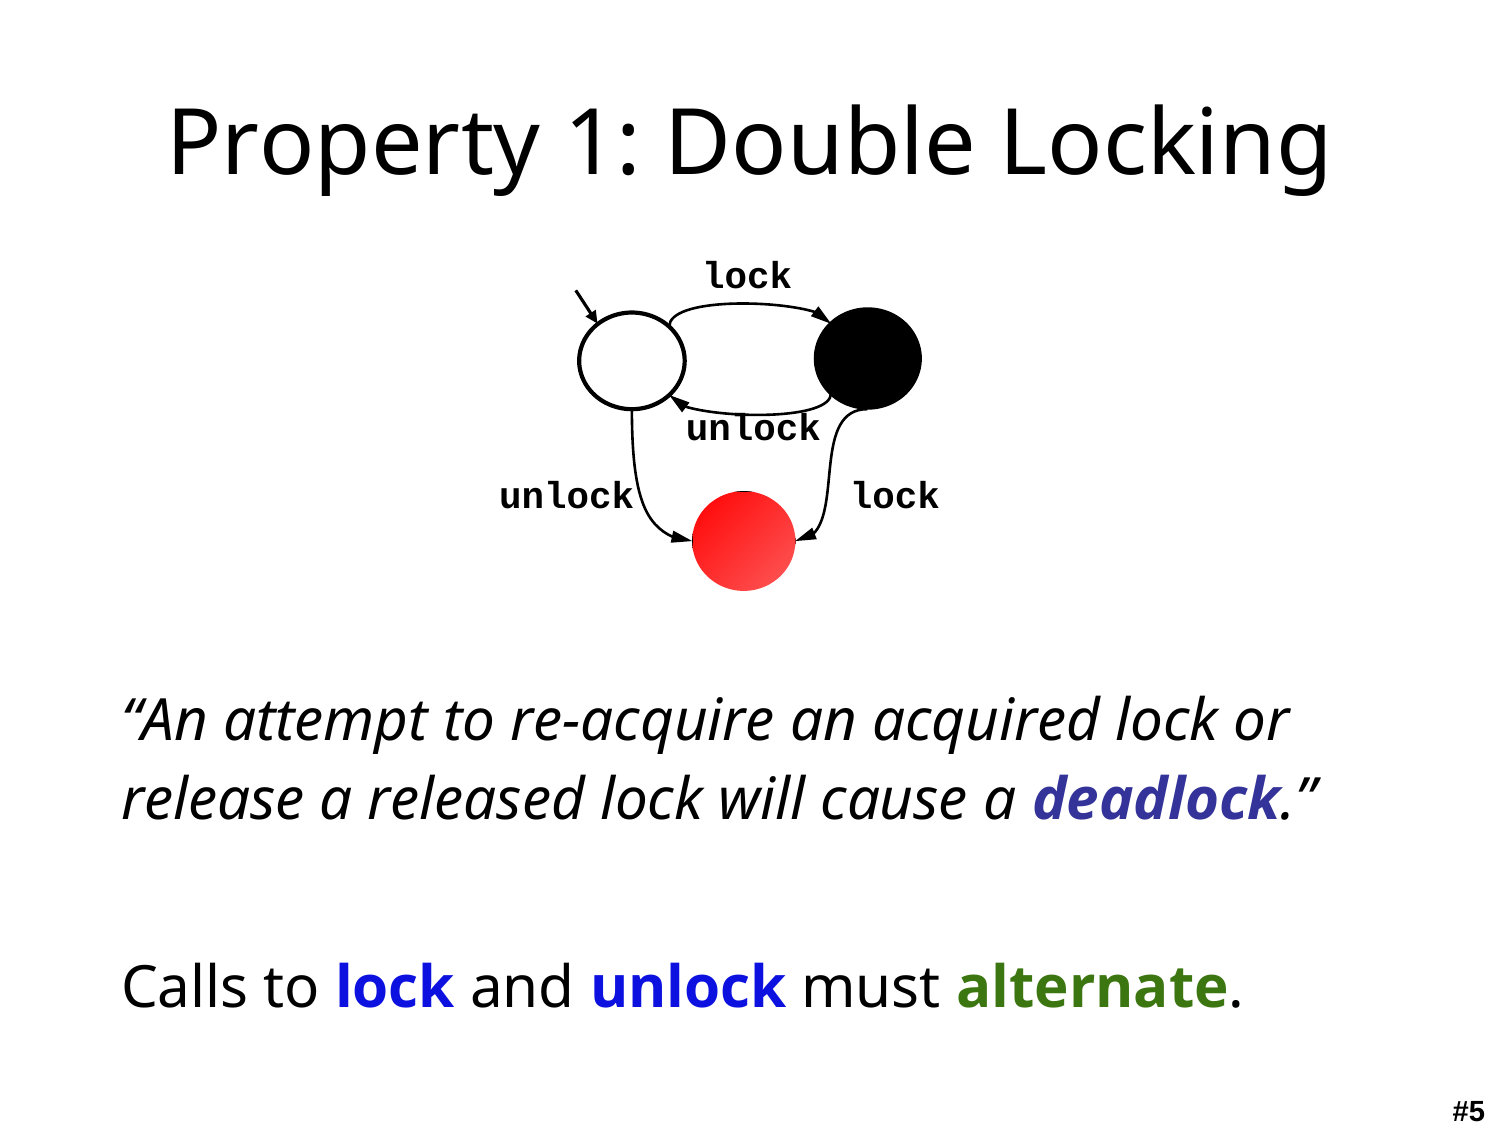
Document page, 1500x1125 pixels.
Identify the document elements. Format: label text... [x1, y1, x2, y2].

text_box “An attempt to re-acquire an acquired lock or release a released lock will cause a deadlock.” Calls to lock and unlock must alternate. [50, 670, 1430, 971]
text_box unlock [484, 469, 650, 528]
title Property 1: Double Locking [24, 45, 1476, 233]
text_box [815, 309, 920, 408]
text_box [692, 491, 796, 591]
text_box unlock [671, 401, 836, 460]
text_box lock [835, 469, 955, 528]
text_box lock [687, 249, 807, 308]
